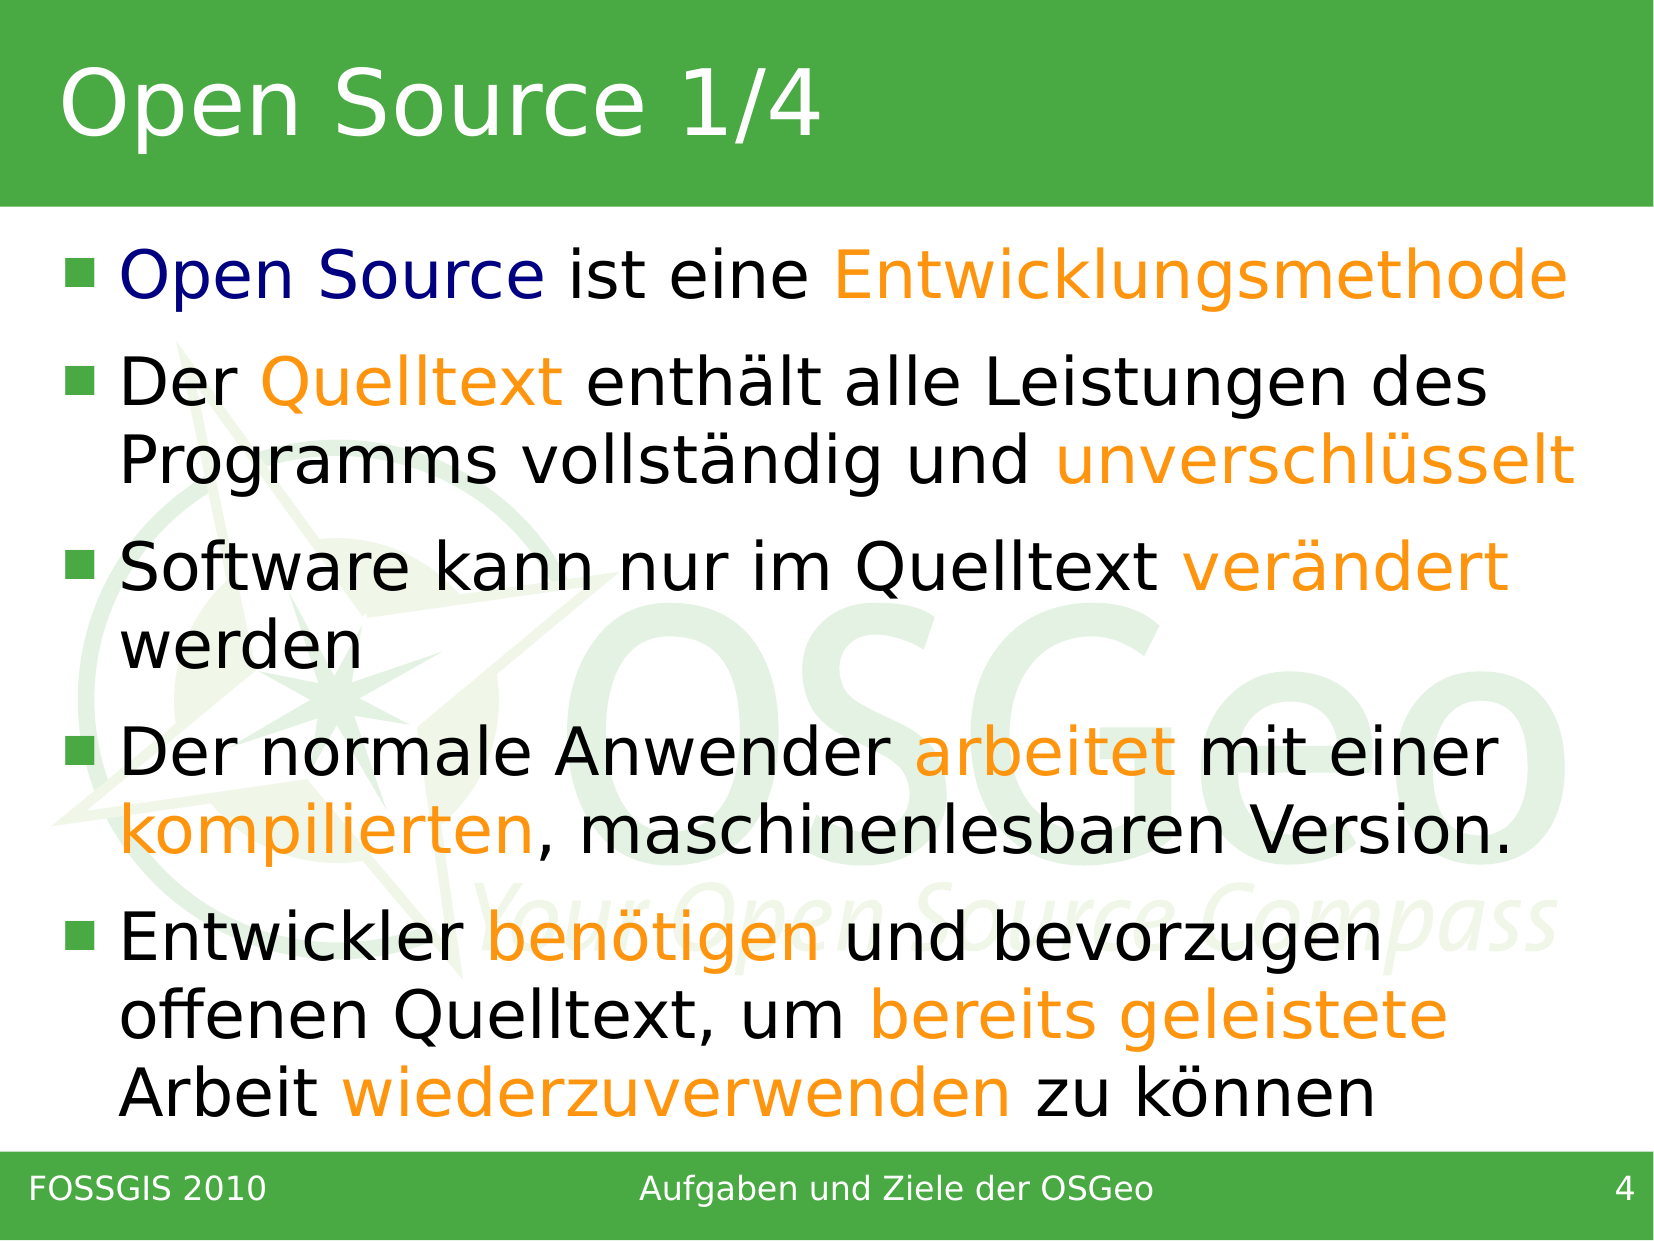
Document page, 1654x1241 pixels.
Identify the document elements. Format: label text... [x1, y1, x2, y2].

list Open Source ist eine Entwicklungsmethode Der Quelltext enthält alle Leistungen des Programms vollständig und unverschlüsselt Software kann nur im Quelltext verändert werden Der normale Anwender arbeitet mit einer kompilierten, maschinenlesbaren Version. Entwickler benötigen und bevorzugen offenen Quelltext, um bereits geleistete Arbeit wiederzuverwenden zu können [47, 236, 1595, 1133]
title Open Source 1/4 [59, 29, 1536, 178]
